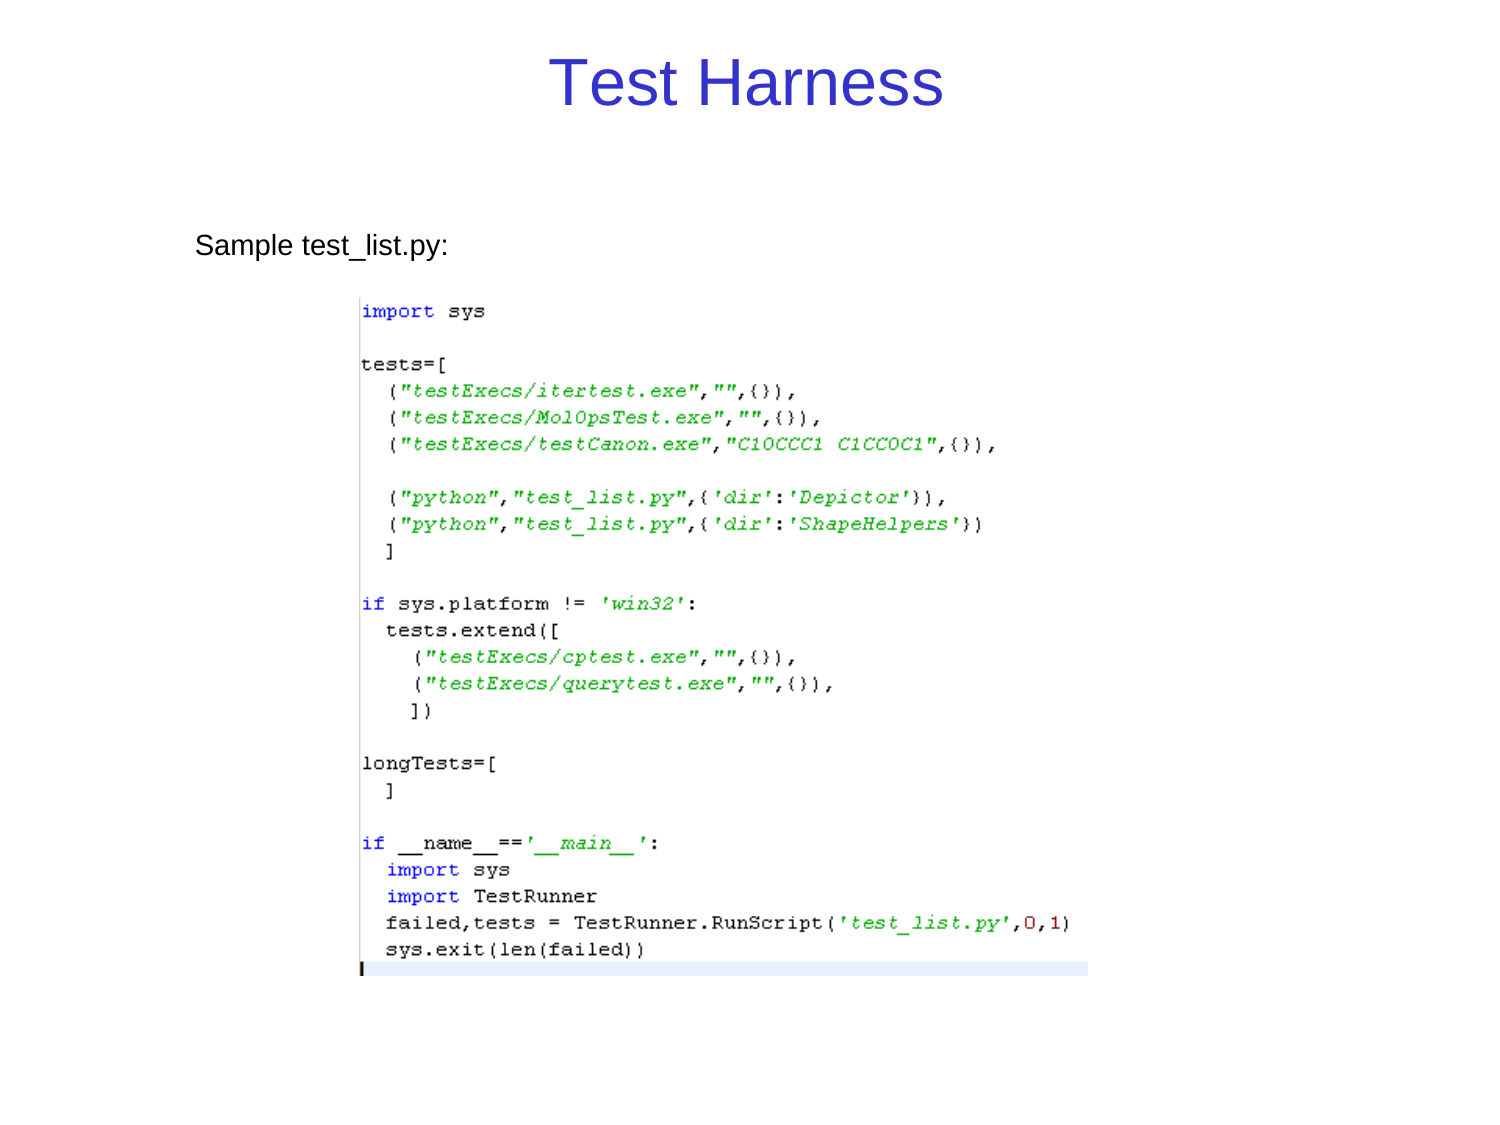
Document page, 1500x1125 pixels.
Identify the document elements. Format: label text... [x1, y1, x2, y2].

text_box Sample test_list.py: [180, 218, 465, 270]
picture [359, 297, 1088, 976]
title Test Harness [77, 14, 1416, 144]
